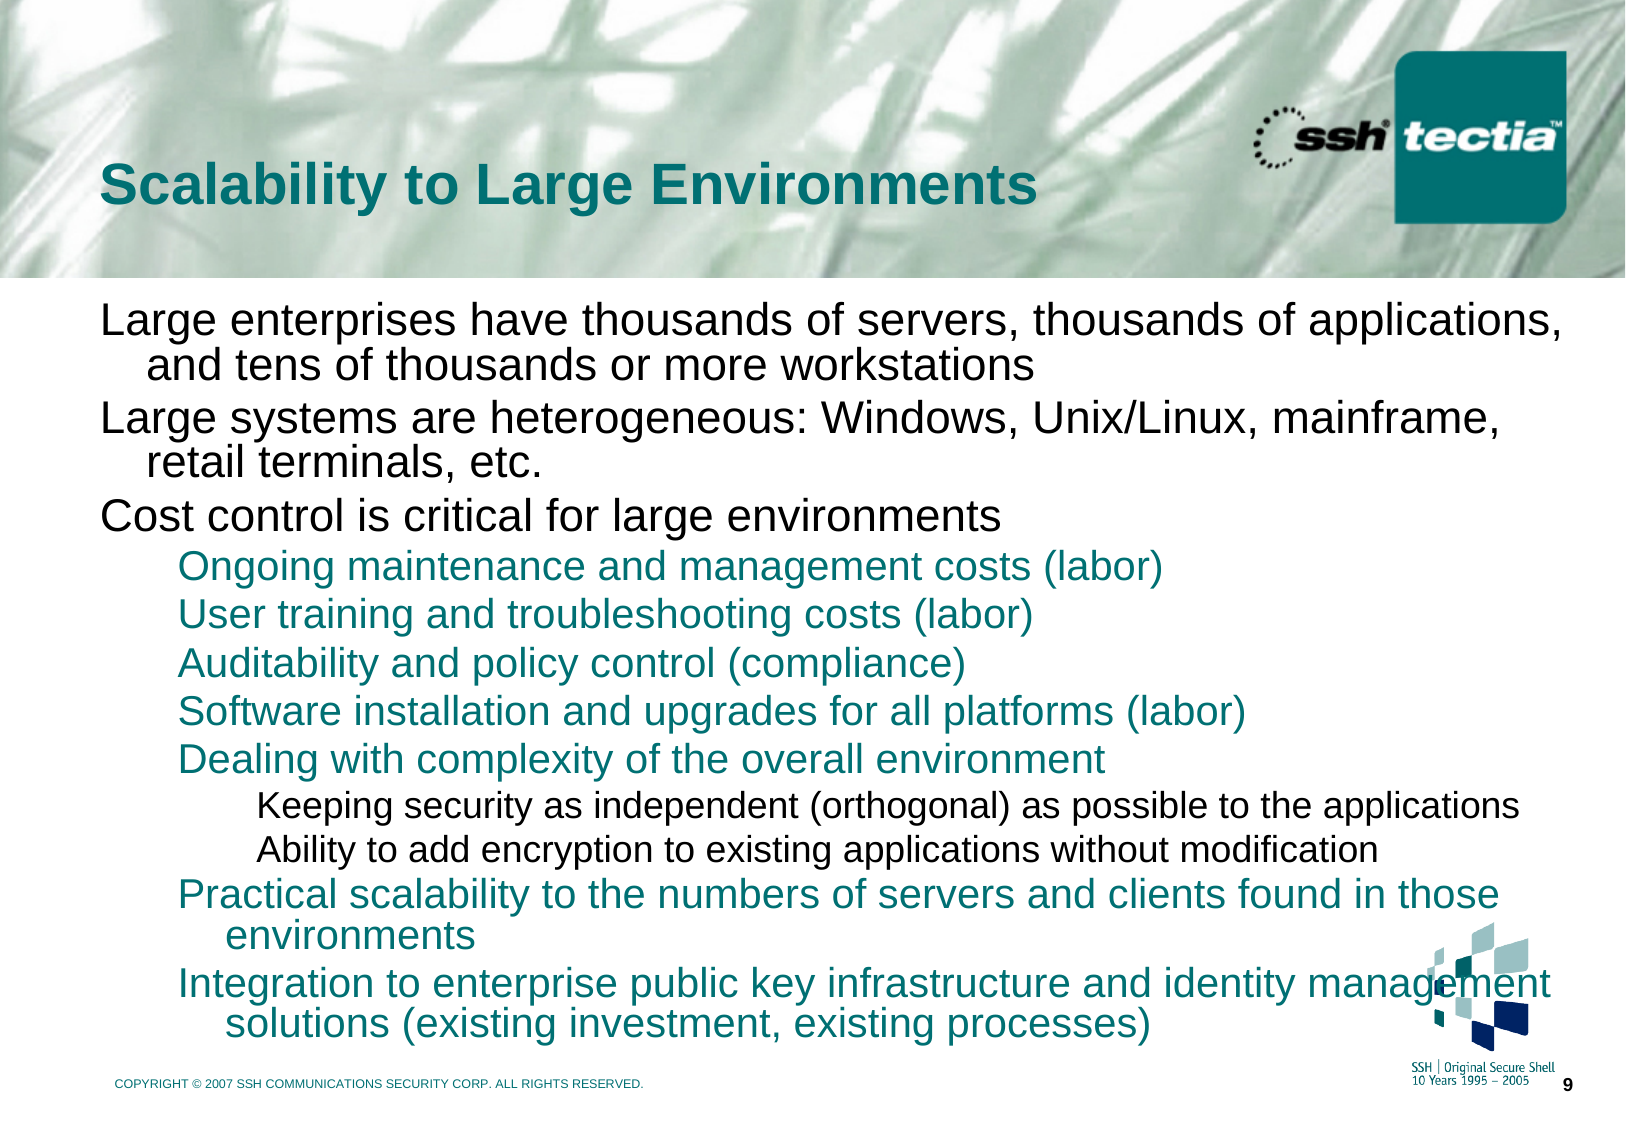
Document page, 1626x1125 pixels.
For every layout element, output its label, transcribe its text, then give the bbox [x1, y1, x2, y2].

list Large enterprises have thousands of servers, thousands of applications, and tens of thousands or more workstations Large systems are heterogeneous: Windows, Unix/Linux, mainframe, retail terminals, etc. Cost control is critical for large environments Ongoing maintenance and management costs (labor) User training and troubleshooting costs (labor) Auditability and policy control (compliance) Software installation and upgrades for all platforms (labor) Dealing with complexity of the overall environment Keeping security as independent (orthogonal) as possible to the applications Ability to add encryption to existing applications without modification Practical scalability to the numbers of servers and clients found in those environments Integration to enterprise public key infrastructure and identity management solutions (existing investment, existing processes) [99, 299, 1575, 1097]
title Scalability to Large Environments [99, 99, 1050, 276]
picture [0, 0, 1626, 278]
